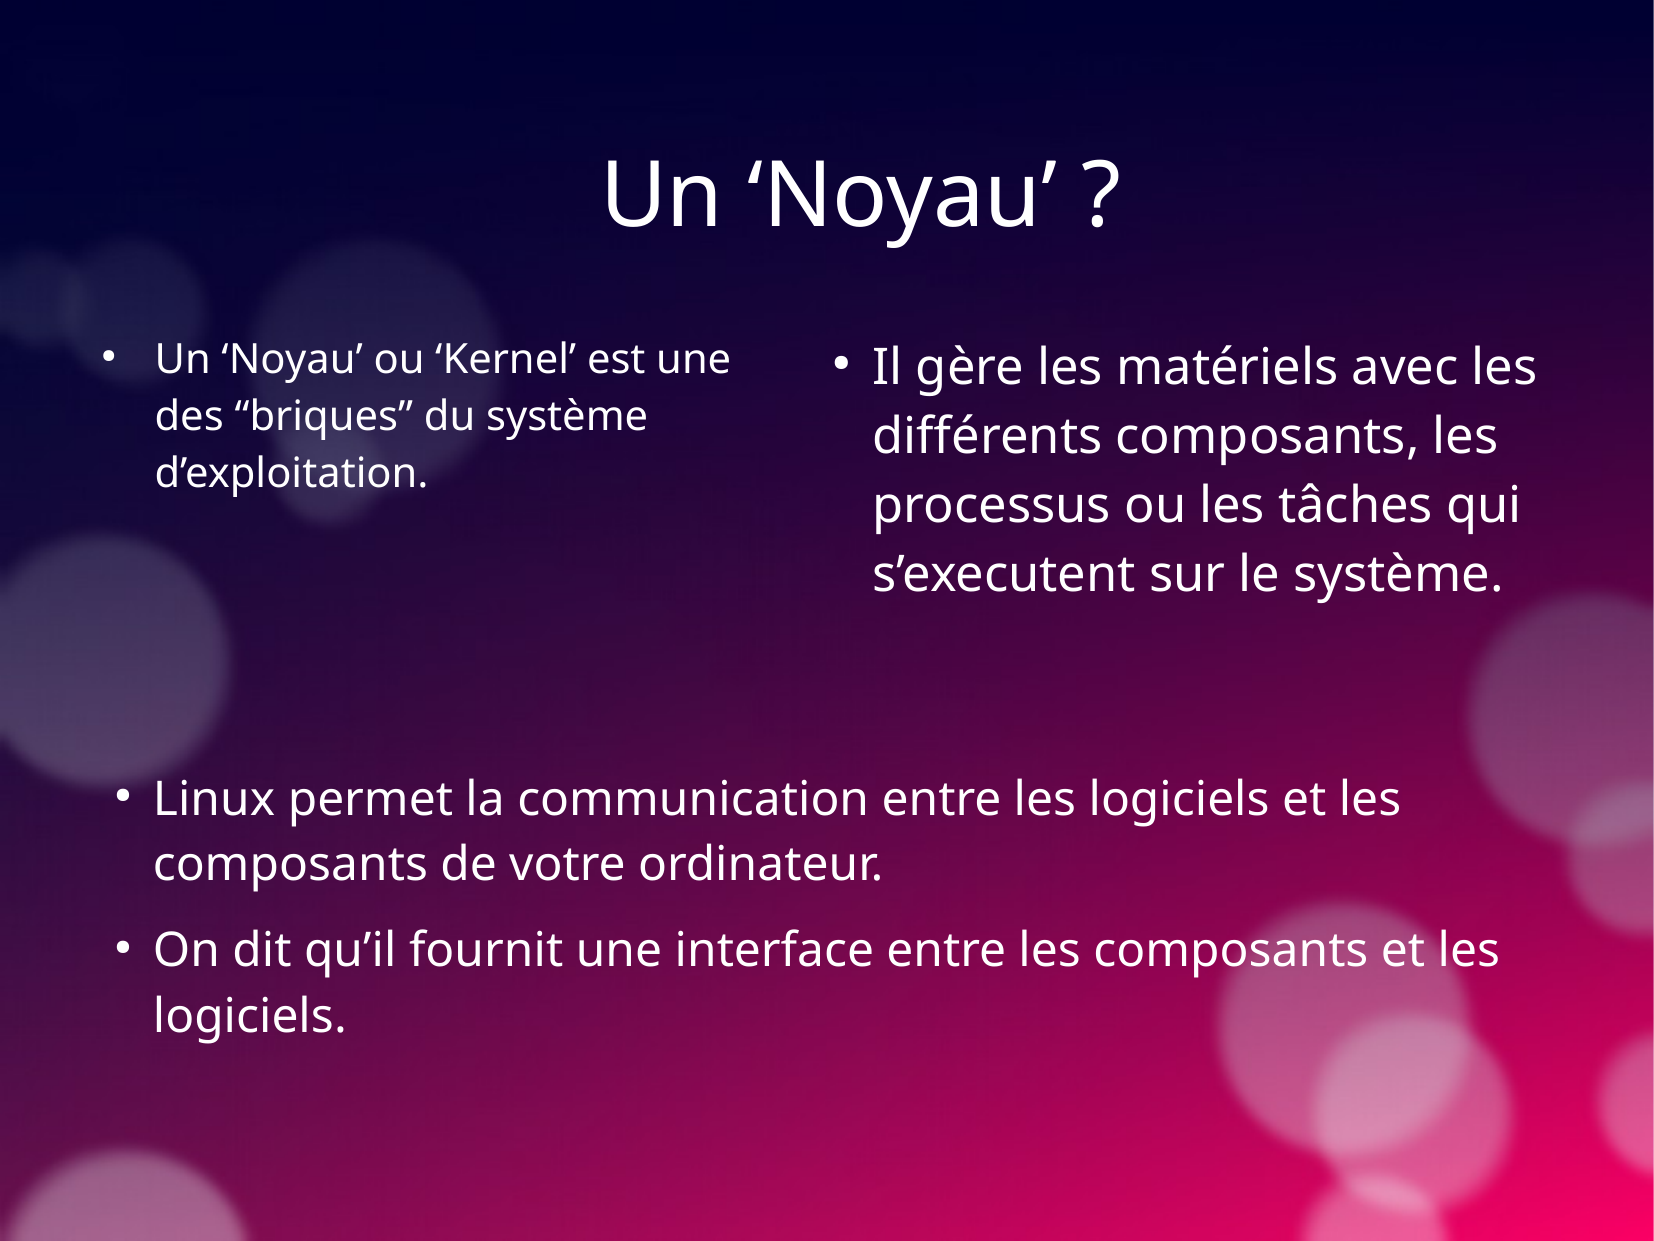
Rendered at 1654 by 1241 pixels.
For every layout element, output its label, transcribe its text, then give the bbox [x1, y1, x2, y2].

list Linux permet la communication entre les logiciels et les composants de votre ordinateur. On dit qu’il fournit une interface entre les composants et les logiciels. [101, 763, 1591, 1051]
list Il gère les matériels avec les différents composants, les processus ou les tâches qui s’executent sur le système. [818, 330, 1546, 631]
title Un ‘Noyau’ ? [150, 87, 1466, 295]
picture [0, 0, 1654, 1241]
list Un ‘Noyau’ ou ‘Kernel’ est une des “briques” du système d’exploitation. [83, 328, 811, 556]
